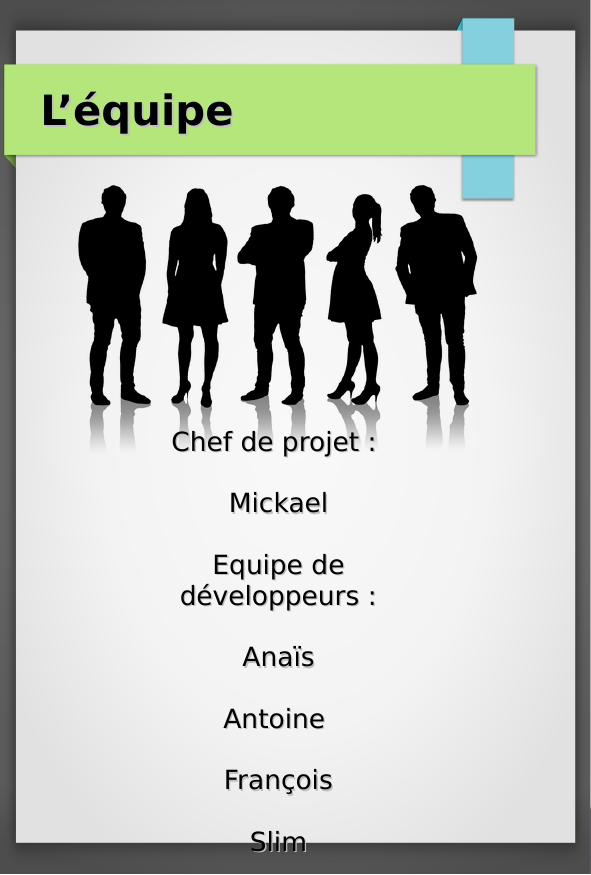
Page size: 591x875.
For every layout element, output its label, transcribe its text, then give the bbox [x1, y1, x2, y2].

text_box L’équipe [25, 79, 506, 126]
picture [0, 0, 591, 874]
text_box Chef de projet : Mickael Equipe de développeurs : Anaïs Antoine François Slim [119, 419, 438, 874]
